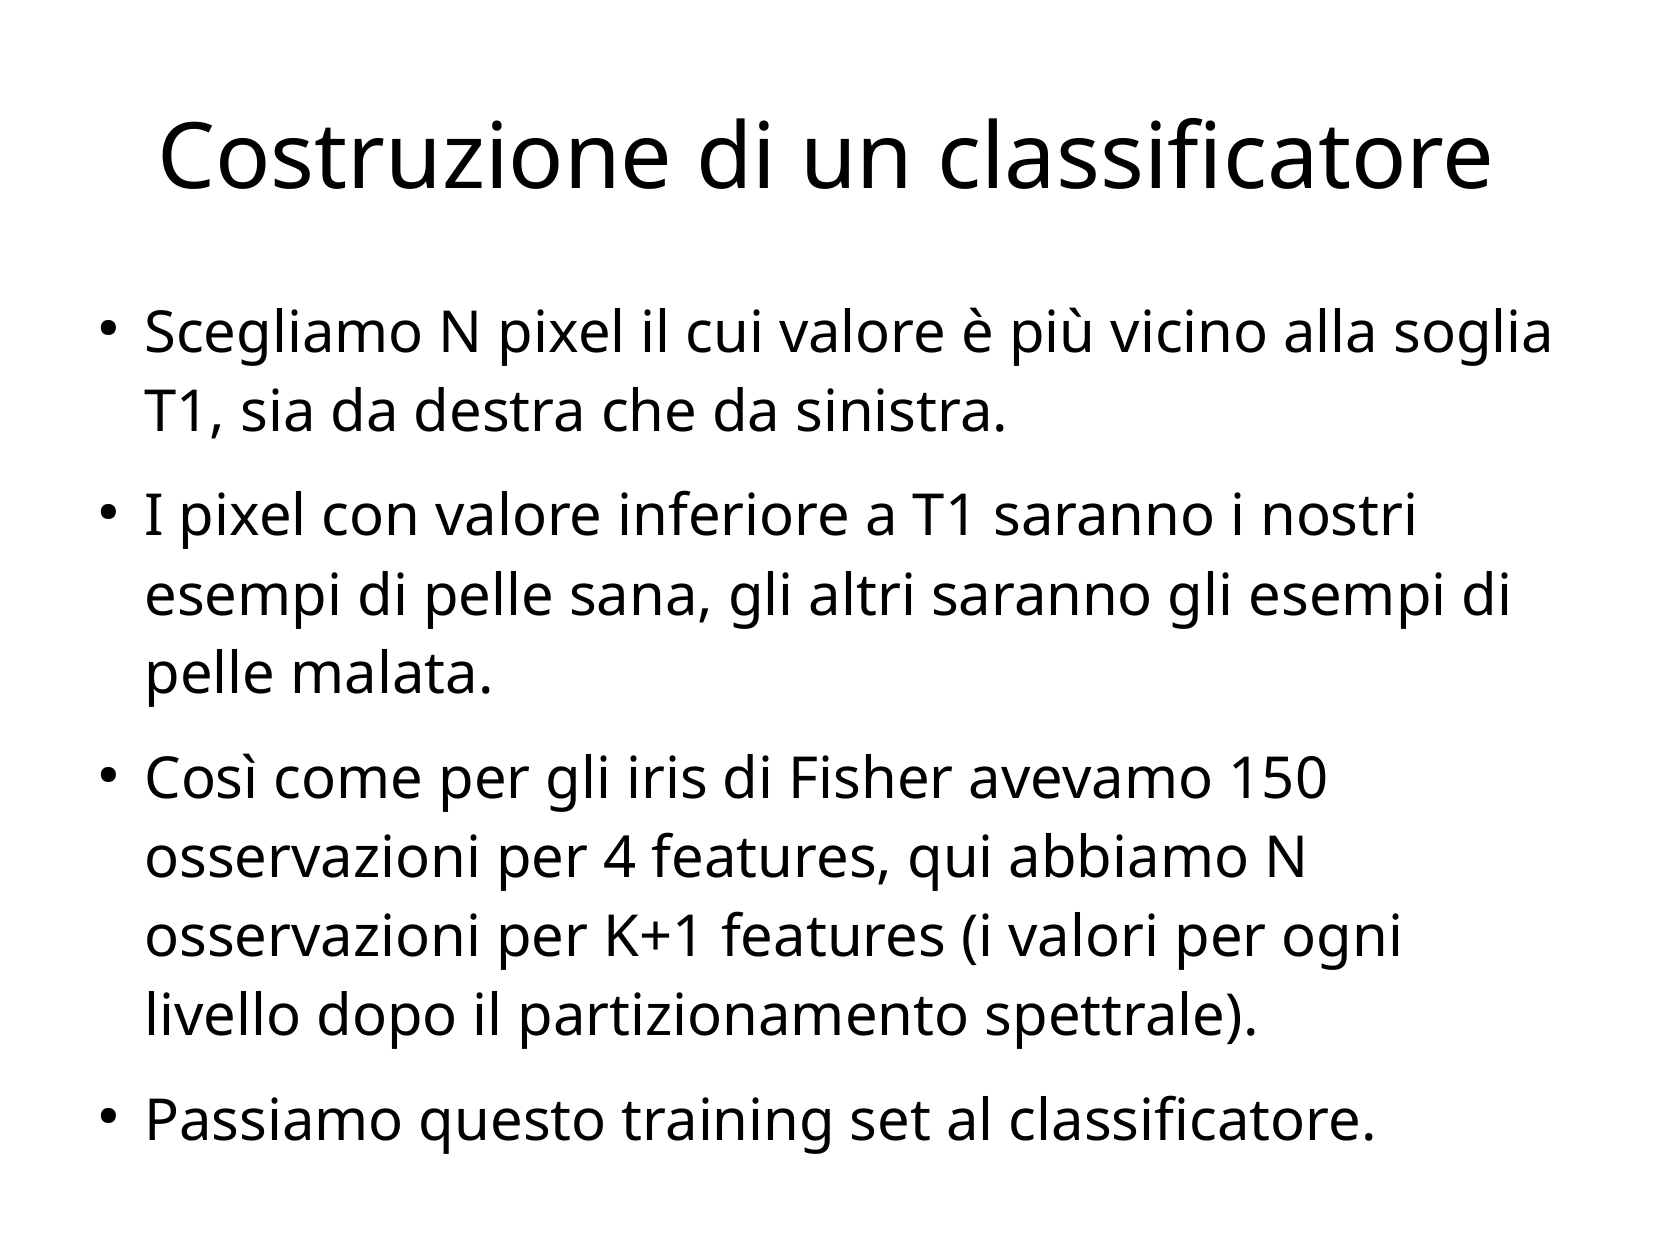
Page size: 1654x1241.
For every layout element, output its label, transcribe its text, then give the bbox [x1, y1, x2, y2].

list Scegliamo N pixel il cui valore è più vicino alla soglia T1, sia da destra che da sinistra. I pixel con valore inferiore a T1 saranno i nostri esempi di pelle sana, gli altri saranno gli esempi di pelle malata. Così come per gli iris di Fisher avevamo 150 osservazioni per 4 features, qui abbiamo N osservazioni per K+1 features (i valori per ogni livello dopo il partizionamento spettrale). Passiamo questo training set al classificatore. [82, 290, 1571, 1171]
title Costruzione di un classificatore [82, 49, 1571, 257]
